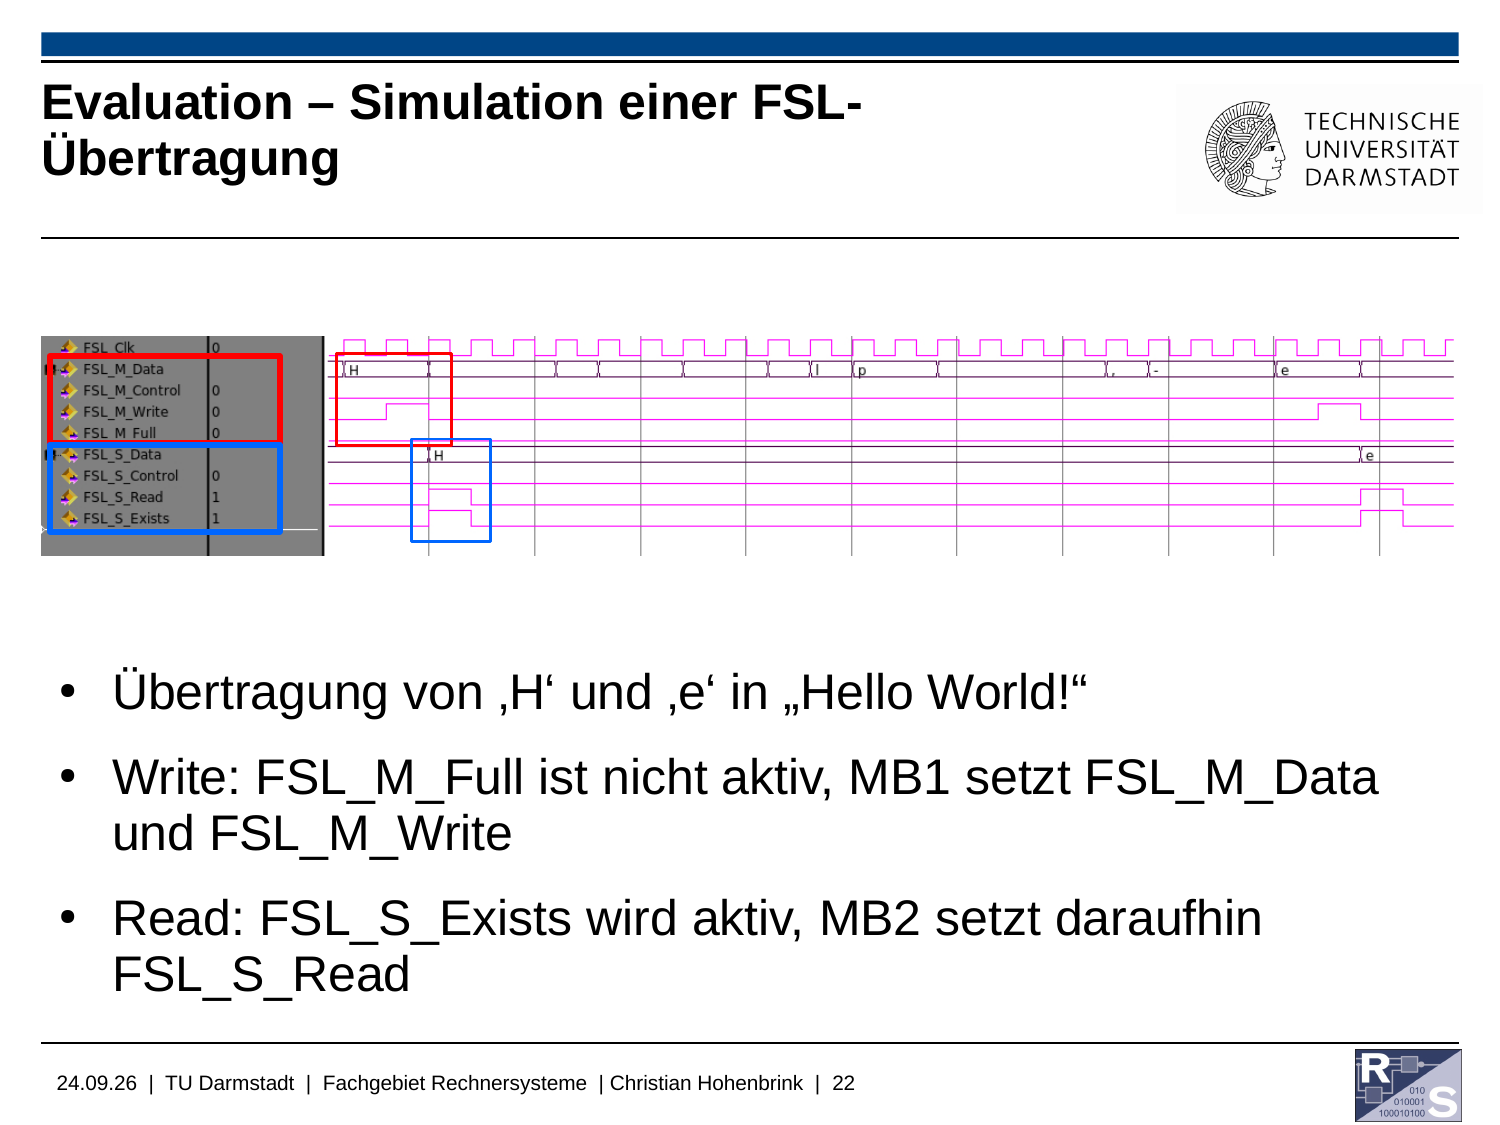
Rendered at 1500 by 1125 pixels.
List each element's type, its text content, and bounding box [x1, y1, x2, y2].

list Übertragung von ‚H‘ und ‚e‘ in „Hello World!“ Write: FSL_M_Full ist nicht aktiv, MB1 setzt FSL_M_Data und FSL_M_Write Read: FSL_S_Exists wird aktiv, MB2 setzt daraufhin FSL_S_Read [41, 664, 1455, 1031]
title Evaluation – Simulation einer FSL-Übertragung [41, 55, 1131, 206]
picture [1355, 1049, 1462, 1122]
picture [41, 336, 1455, 556]
